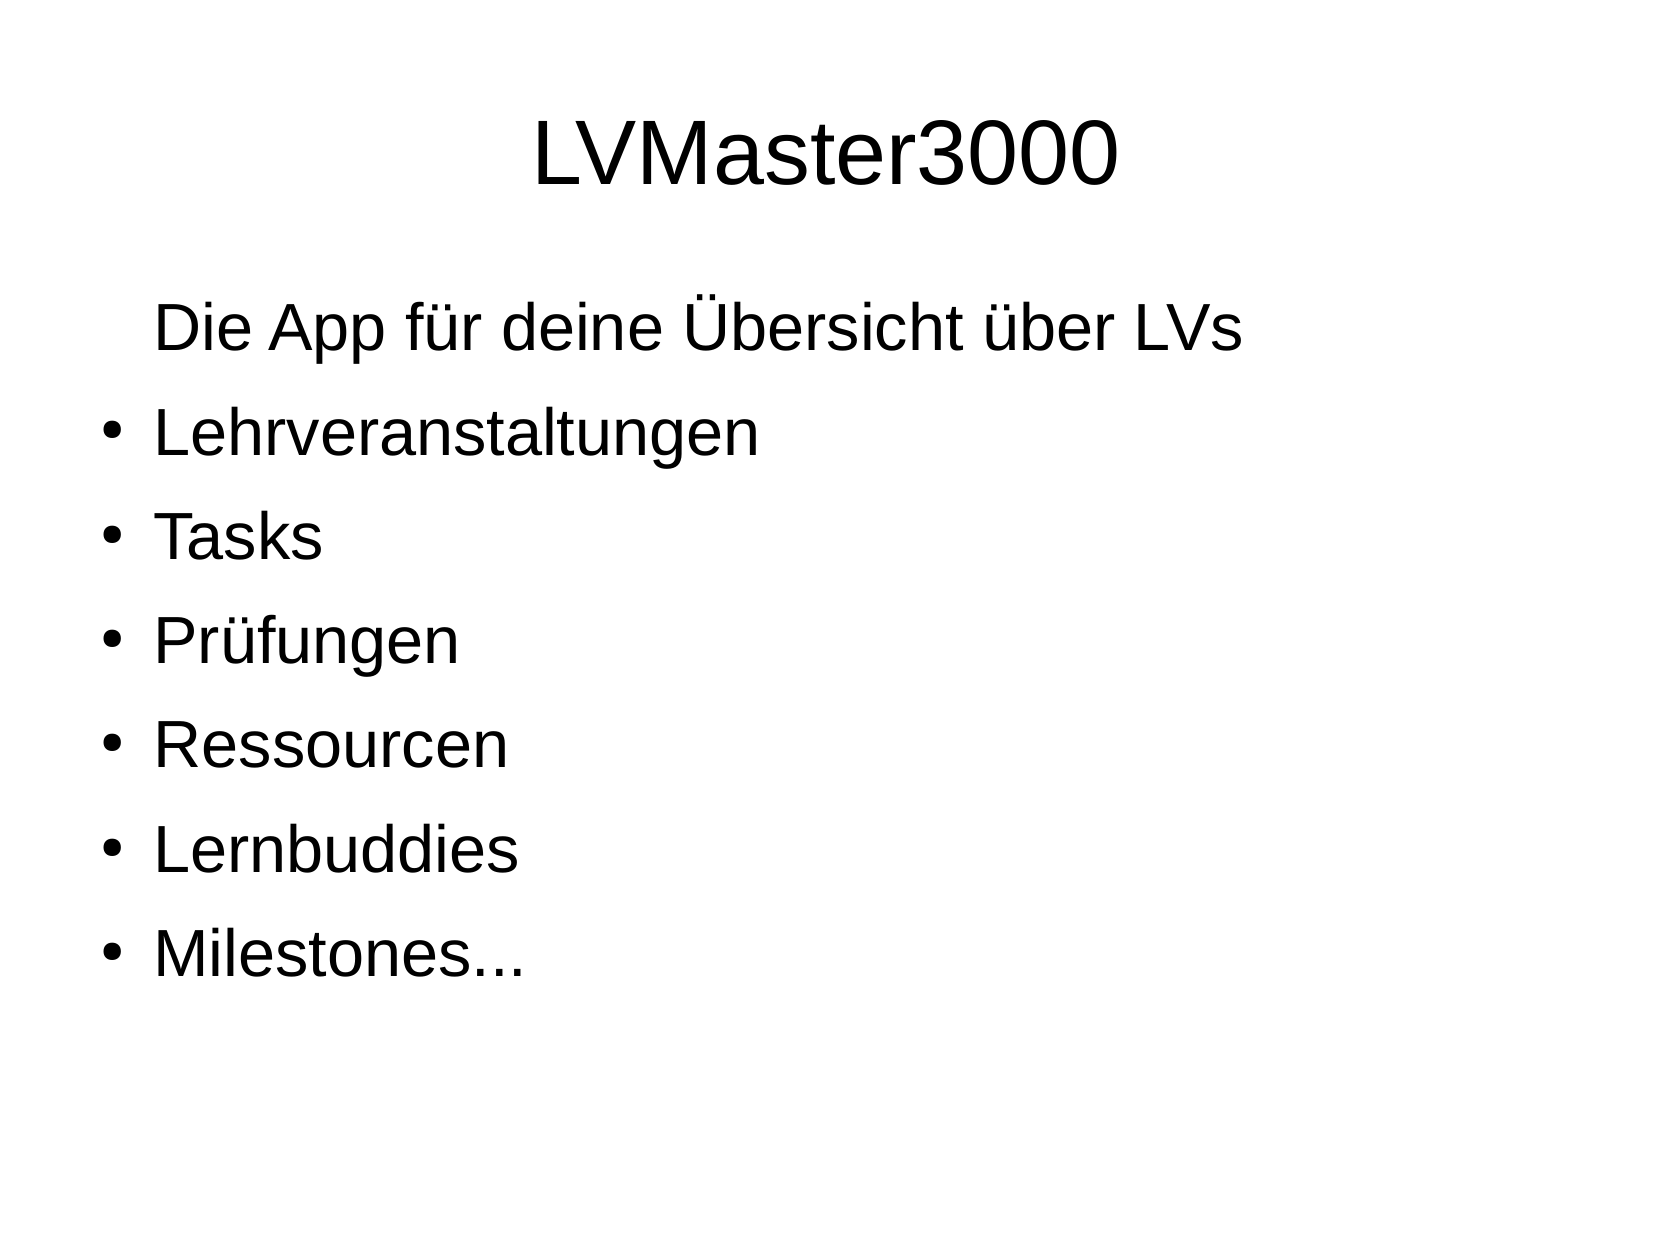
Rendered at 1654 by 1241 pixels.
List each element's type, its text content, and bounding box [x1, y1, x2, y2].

list Die App für deine Übersicht über LVs Lehrveranstaltungen Tasks Prüfungen Ressourcen Lernbuddies Milestones... [82, 290, 1571, 1109]
title LVMaster3000 [82, 49, 1571, 257]
